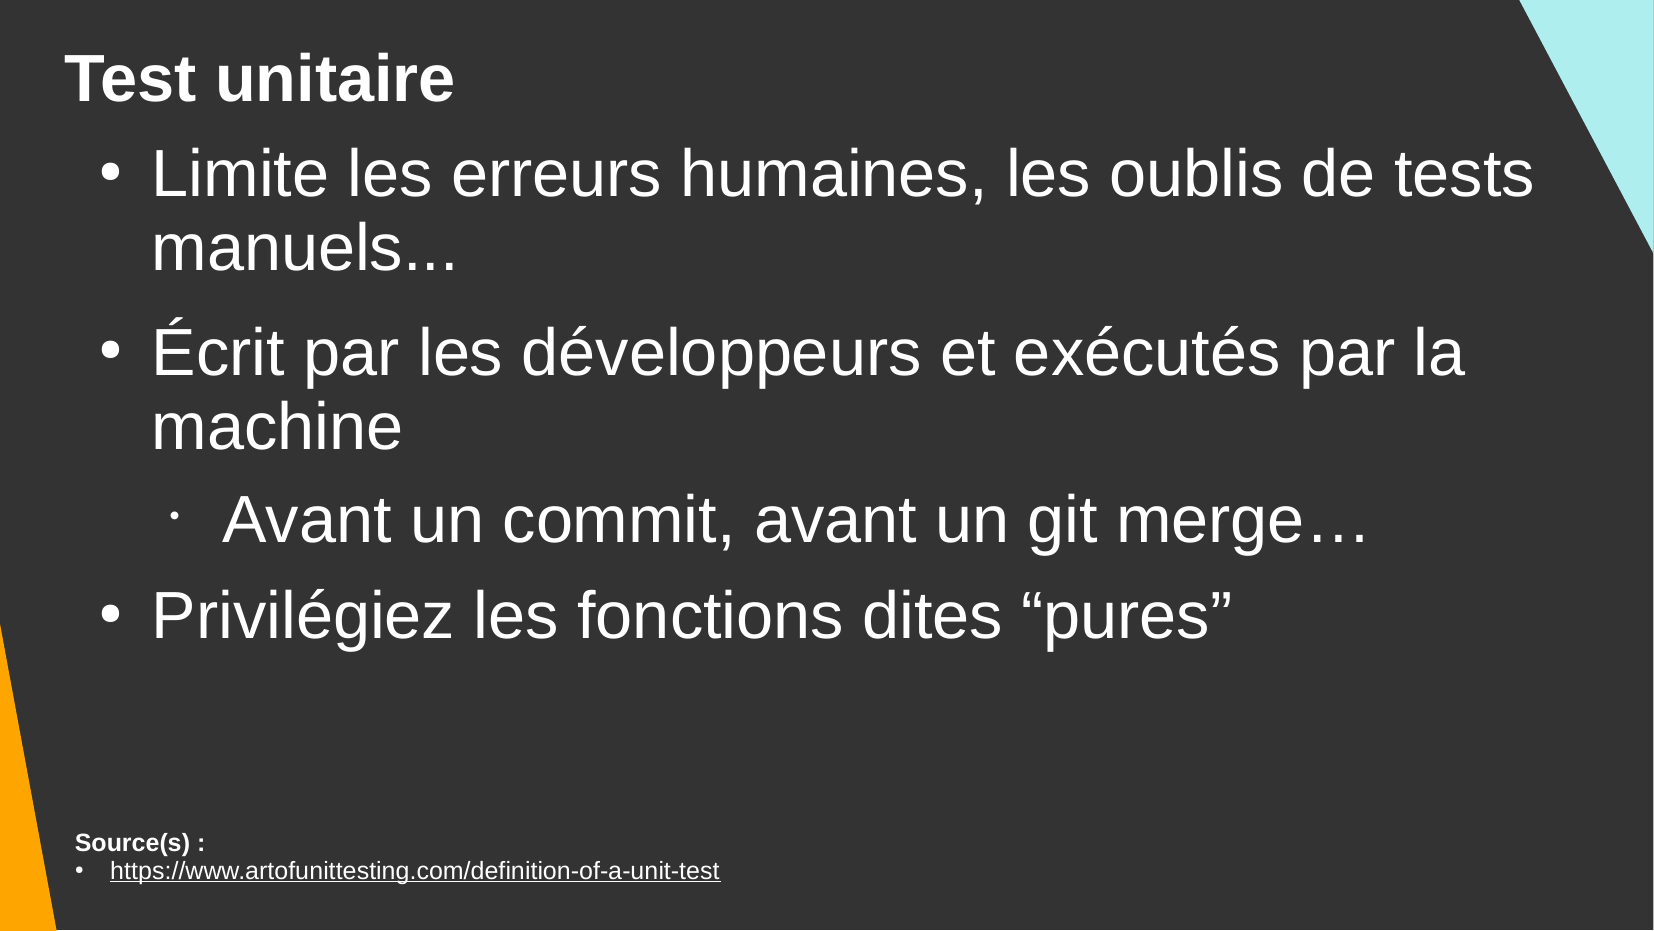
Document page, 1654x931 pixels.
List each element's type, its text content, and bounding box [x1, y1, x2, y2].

list Limite les erreurs humaines, les oublis de tests manuels... Écrit par les développeurs et exécutés par la machine Avant un commit, avant un git merge… Privilégiez les fonctions dites “pures” [80, 135, 1620, 839]
title Test unitaire [64, 40, 1635, 116]
text_box [0, 623, 57, 931]
text_box Source(s) : https://www.artofunittesting.com/definition-of-a-unit-test [60, 821, 1546, 906]
text_box [1519, 0, 1654, 255]
